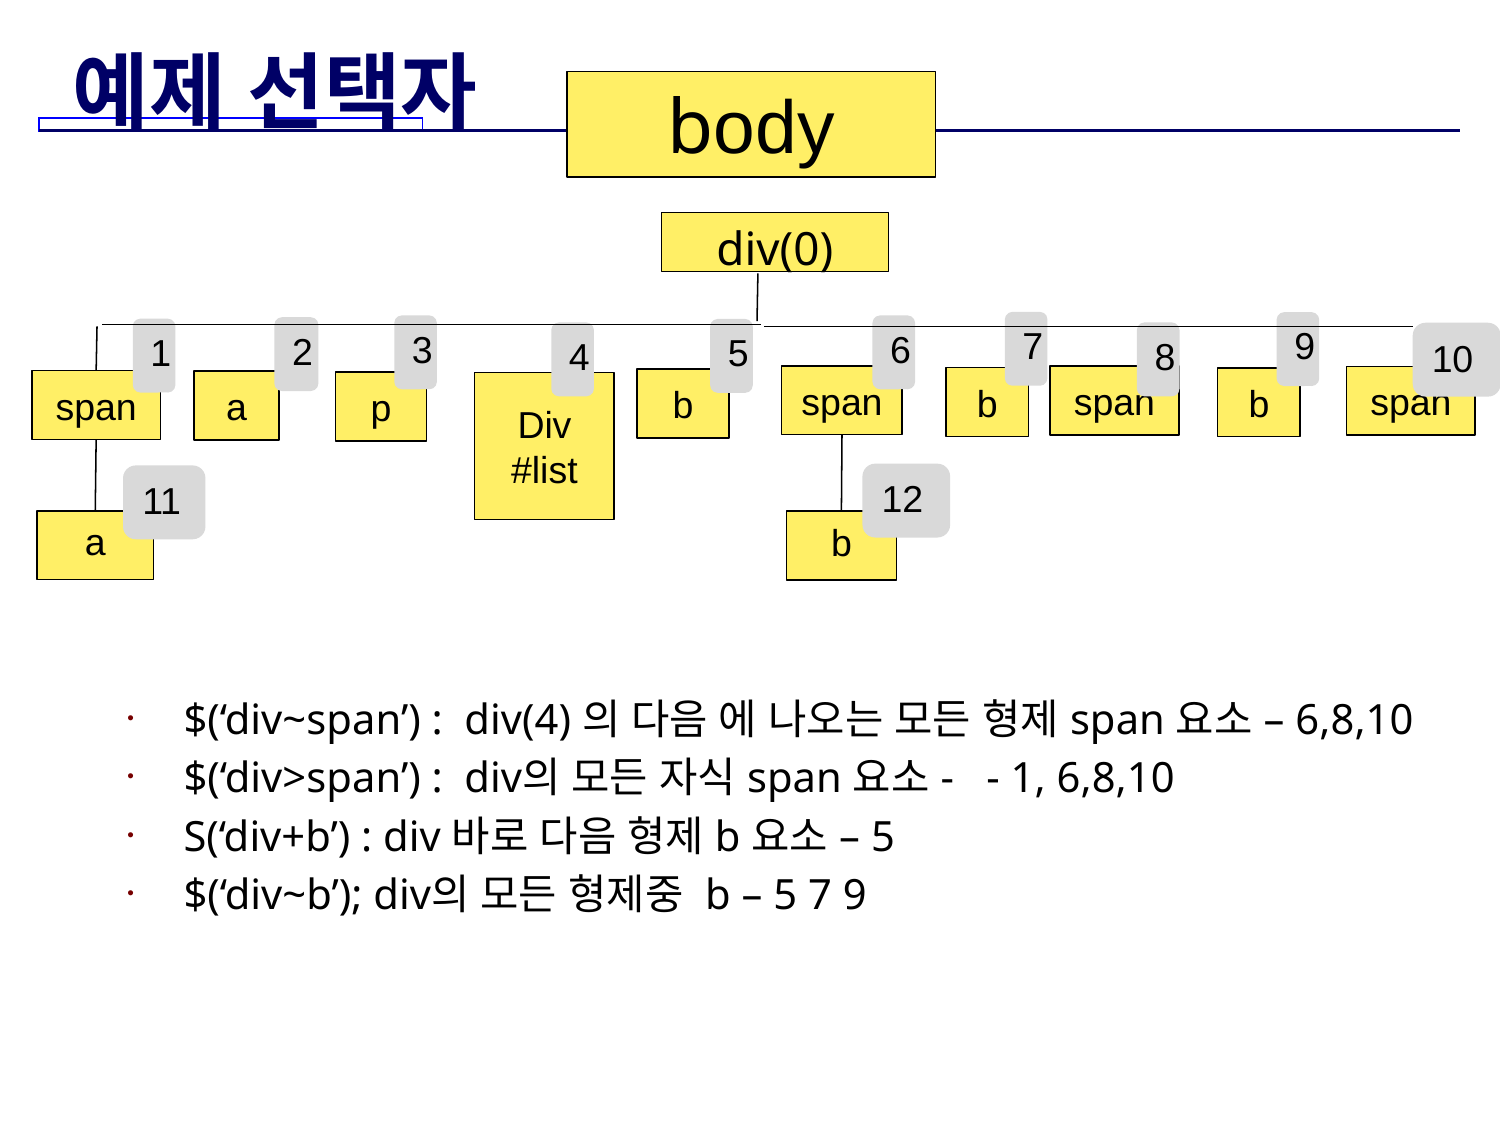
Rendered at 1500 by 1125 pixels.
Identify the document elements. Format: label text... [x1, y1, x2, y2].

text_box 7 [1005, 327, 1047, 385]
text_box span [1414, 405, 1424, 413]
text_box 12 [863, 464, 950, 537]
text_box 6 [873, 327, 915, 389]
text_box b [1217, 367, 1301, 437]
text_box body [566, 71, 936, 178]
text_box 3 [395, 316, 437, 324]
text_box 5 [711, 319, 752, 324]
list $(‘div~span’) : div(4) 의 다음 에 나오는 모든 형제 span 요소 – 6,8,10 $(‘div>span’) : div의 모든 자식 span 요소 - - 1, 6,8,10 S(‘div+b’) : div 바로 다음 형제 b 요소 – 5 $(‘div~b’); div의 모든 형제중 b – 5 7 9 [112, 218, 1460, 1045]
text_box span [31, 370, 161, 440]
text_box b [637, 369, 730, 438]
text_box span [781, 365, 903, 435]
text_box p [335, 372, 427, 441]
text_box 11 [123, 466, 205, 539]
text_box 1 [133, 325, 175, 392]
text_box a [194, 371, 280, 440]
text_box 1 [134, 319, 174, 324]
text_box 2 [275, 317, 318, 324]
text_box 9 [1277, 312, 1319, 326]
text_box 2 [275, 325, 318, 391]
text_box 9 [1277, 327, 1319, 386]
text_box span [1050, 366, 1179, 435]
text_box 7 [1005, 312, 1047, 326]
text_box 5 [710, 325, 753, 393]
text_box Div #list [474, 372, 615, 520]
text_box 3 [395, 325, 437, 389]
text_box b [786, 511, 897, 580]
text_box 10 [1413, 323, 1500, 396]
text_box div(0) [661, 212, 889, 272]
text_box 6 [873, 316, 915, 326]
text_box a [37, 510, 154, 580]
title 예제 선택자 [58, 31, 1077, 110]
text_box span [1346, 366, 1476, 436]
text_box 8 [1137, 327, 1179, 396]
text_box 4 [552, 325, 594, 396]
text_box b [945, 367, 1029, 437]
